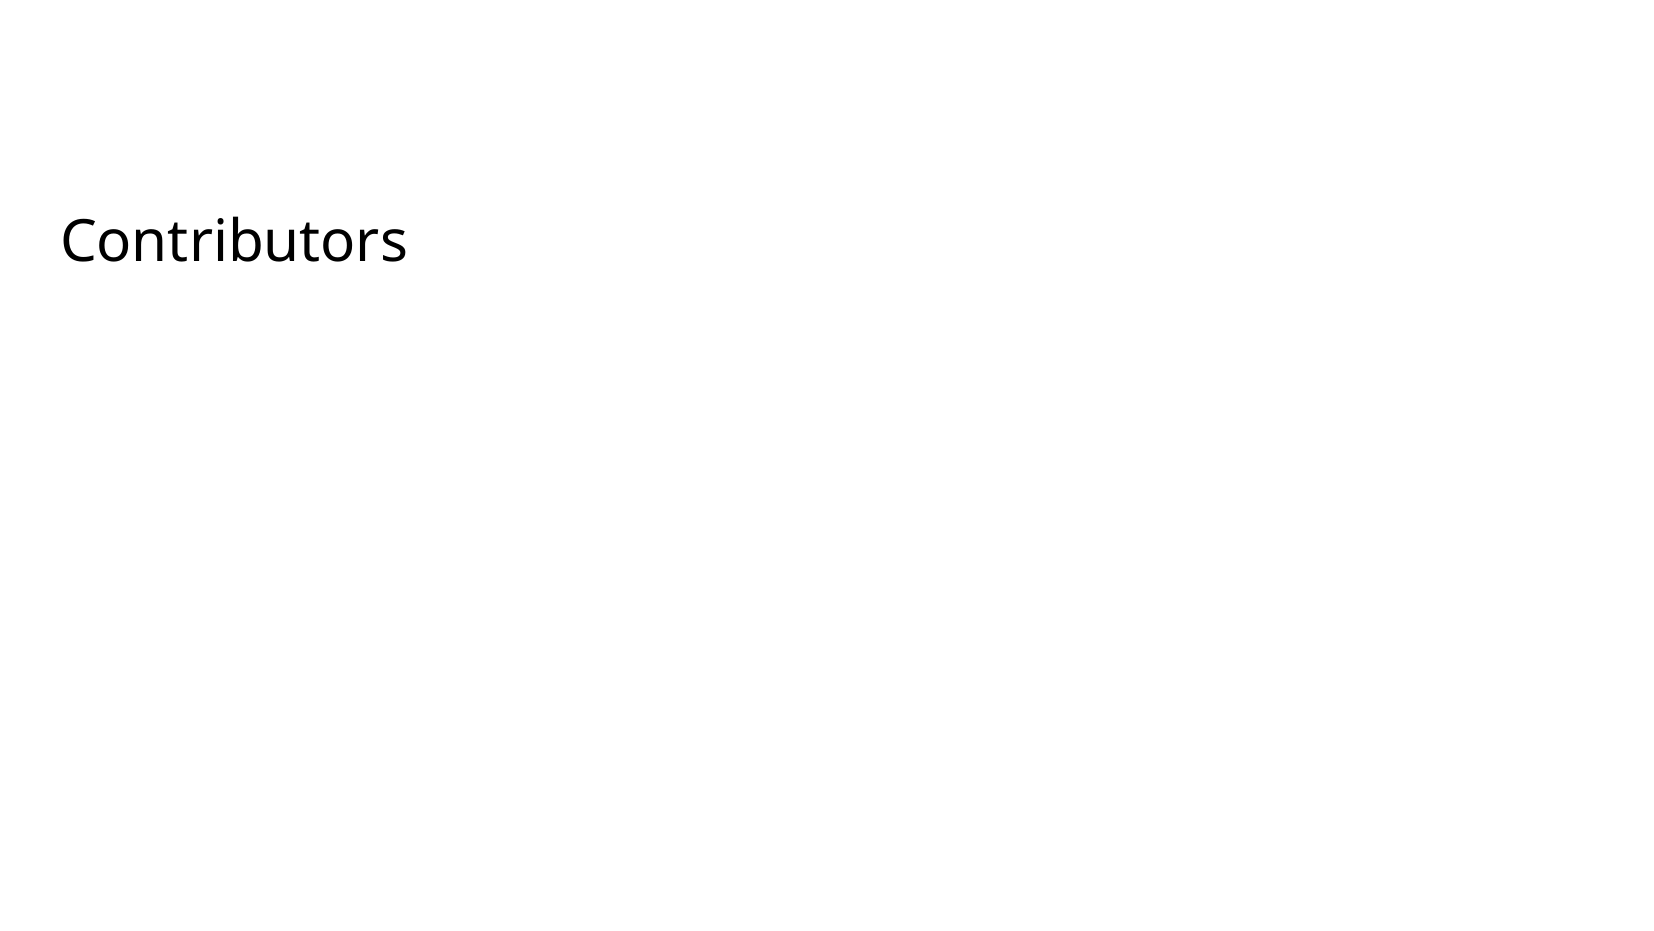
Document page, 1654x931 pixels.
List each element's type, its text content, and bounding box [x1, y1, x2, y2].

title Contributors [60, 75, 1549, 404]
